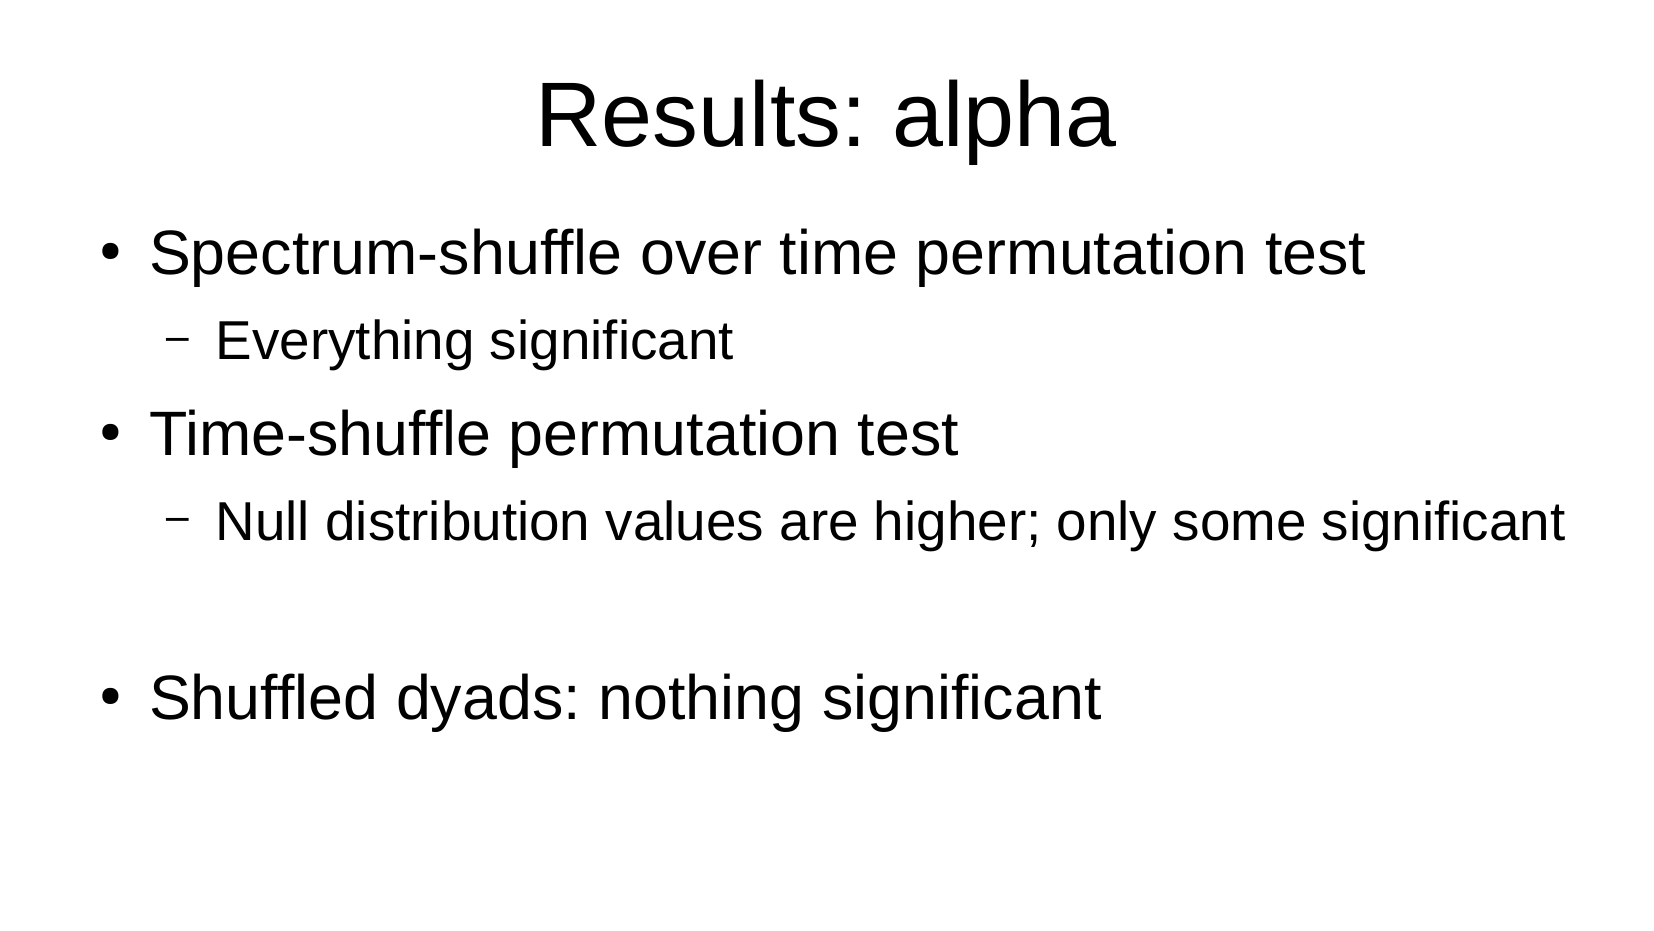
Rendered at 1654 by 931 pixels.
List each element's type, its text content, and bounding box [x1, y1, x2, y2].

list Spectrum-shuffle over time permutation test Everything significant Time-shuffle permutation test Null distribution values are higher; only some significant Shuffled dyads: nothing significant [82, 217, 1571, 758]
title Results: alpha [82, 37, 1571, 193]
